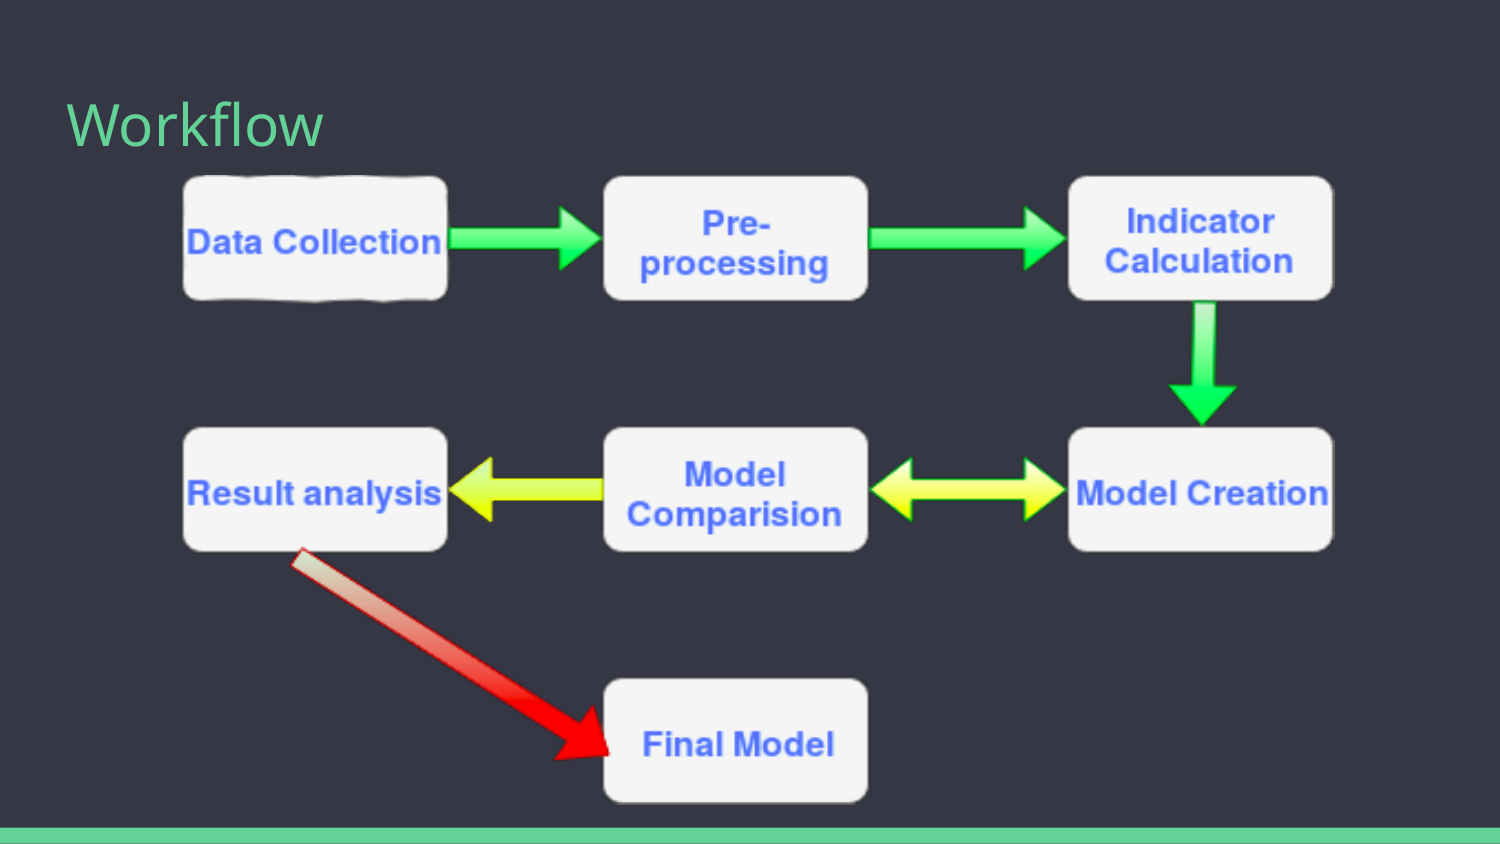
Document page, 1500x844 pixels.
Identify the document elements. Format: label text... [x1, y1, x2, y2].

picture [182, 175, 1335, 805]
title Workflow [51, 72, 1449, 167]
